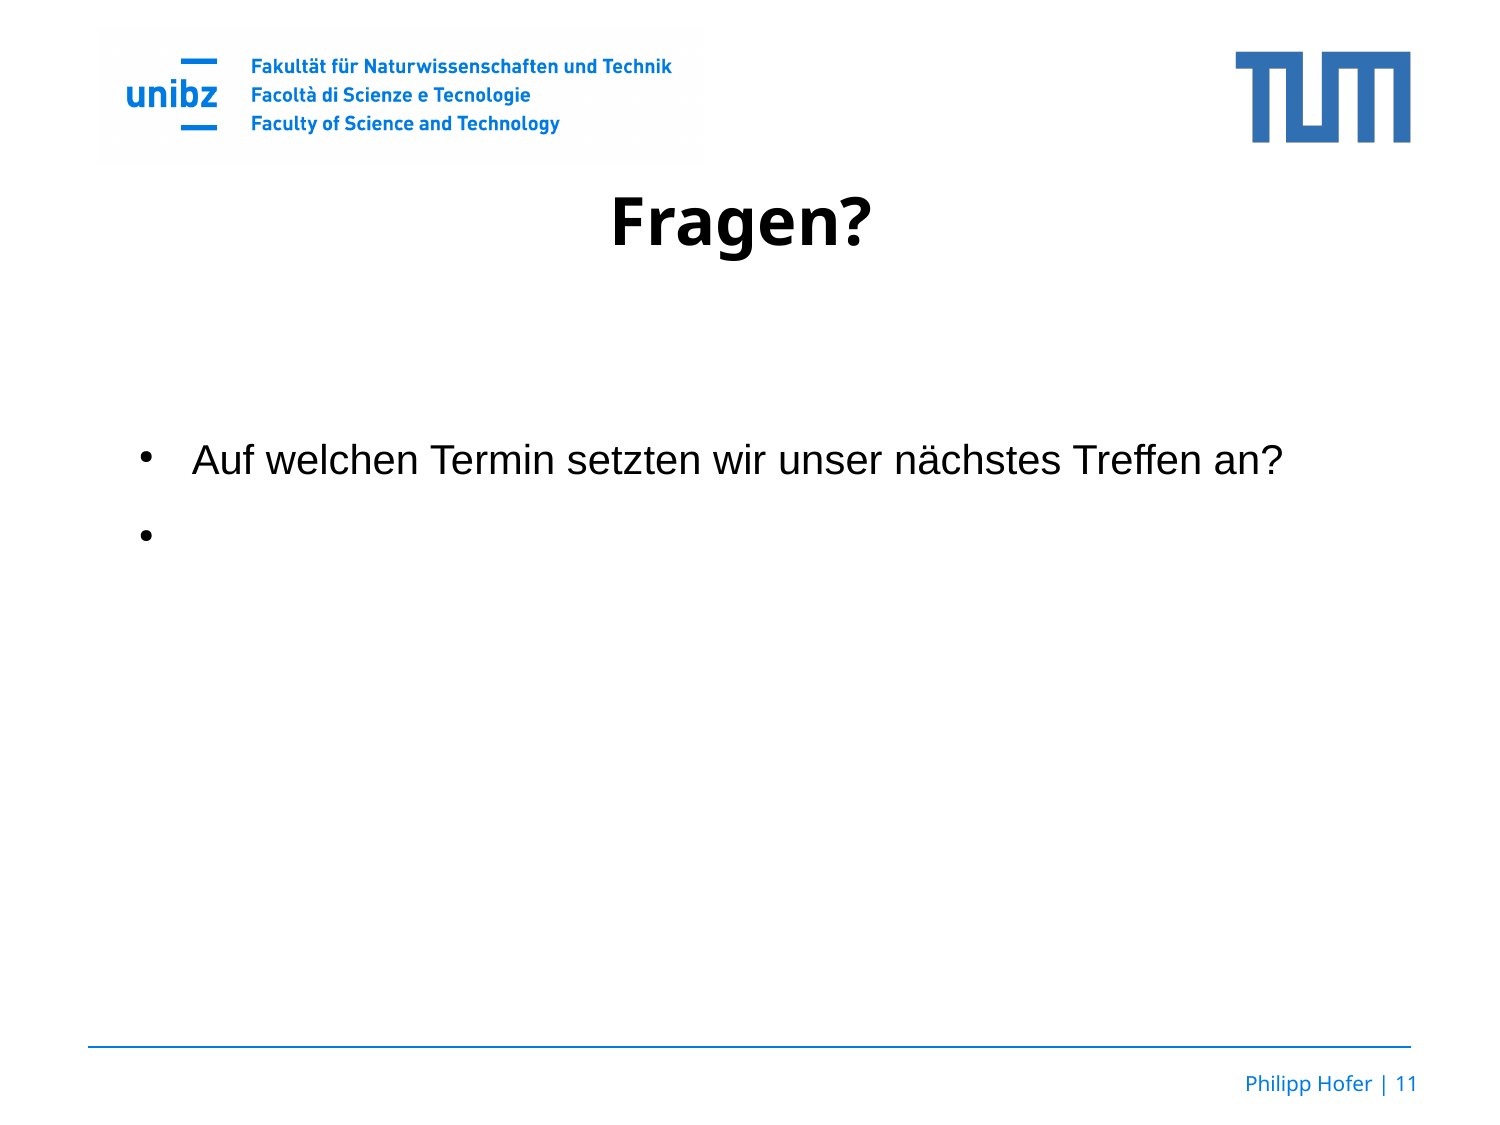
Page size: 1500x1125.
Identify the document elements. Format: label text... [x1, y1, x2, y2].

text_box Fragen? [103, 137, 1397, 300]
picture [1145, 0, 1500, 233]
picture [97, 28, 703, 164]
text_box Auf welchen Termin setzten wir unser nächstes Treffen an? [106, 425, 1374, 1125]
